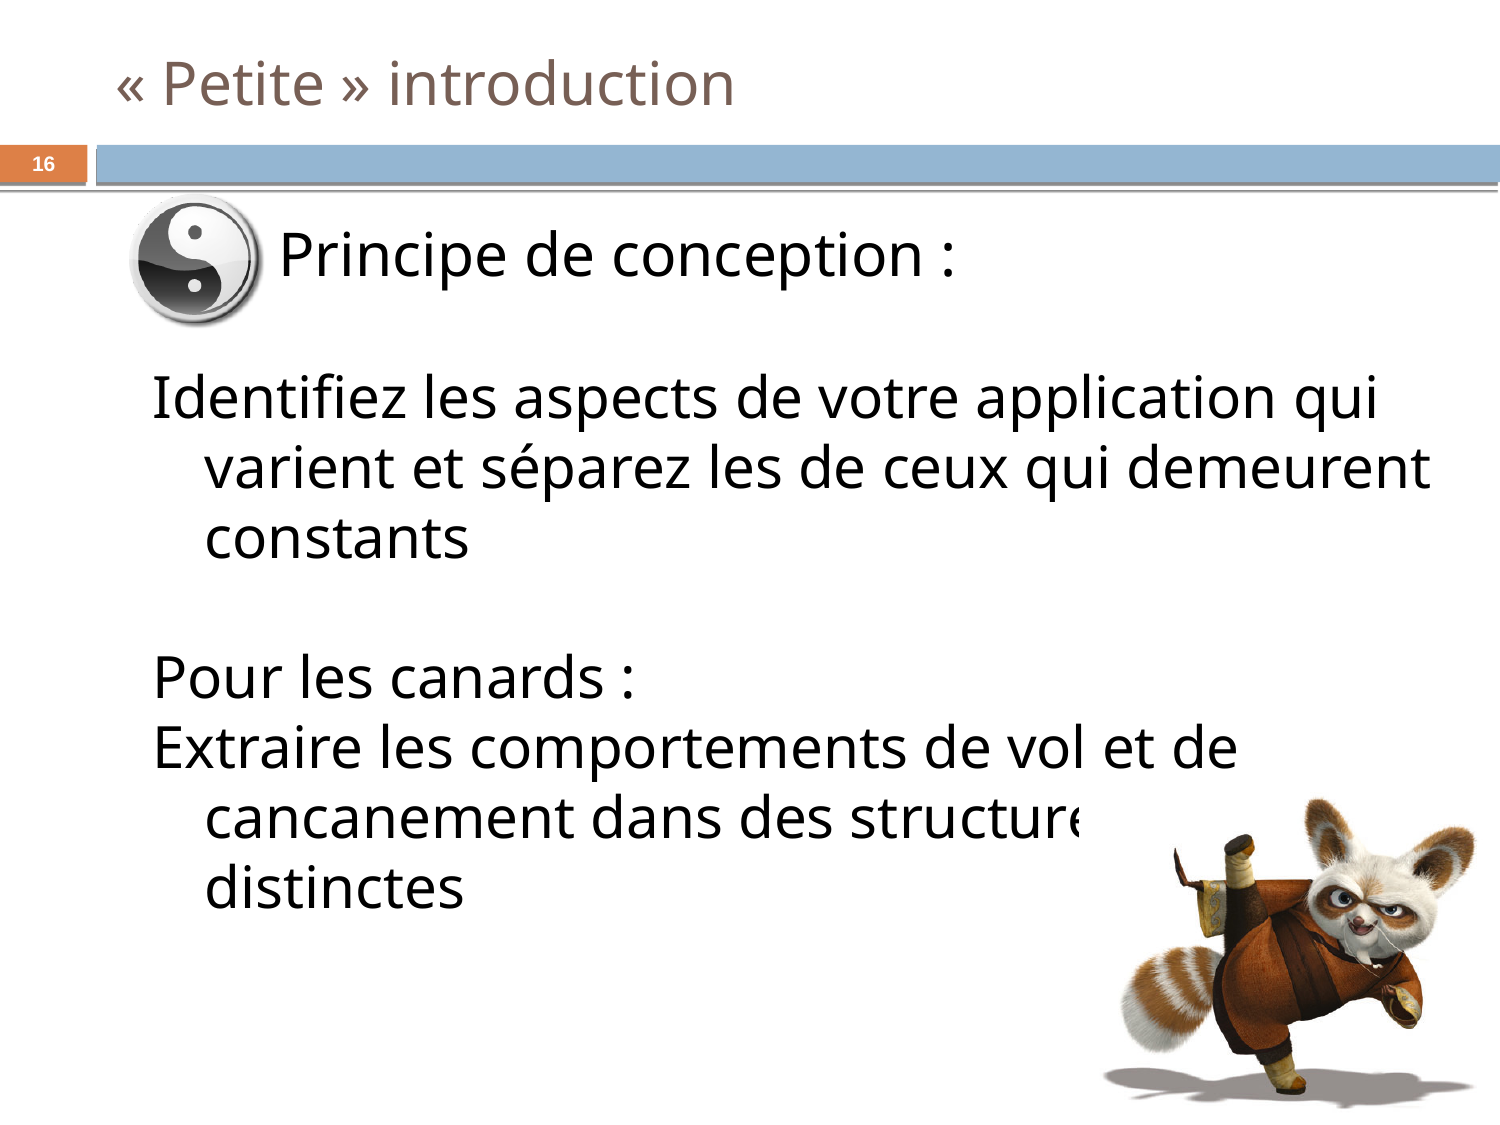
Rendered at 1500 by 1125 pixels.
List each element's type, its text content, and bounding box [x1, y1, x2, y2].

slide_number <numéro> [0, 143, 88, 184]
picture [118, 182, 269, 333]
list Principe de conception : Identifiez les aspects de votre application qui varient et séparez les de ceux qui demeurent constants Pour les canards : Extraire les comportements de vol et de cancanement dans des structures de classes distinctes [137, 208, 1471, 1071]
title « Petite » introduction [100, 37, 1438, 126]
picture [1079, 779, 1500, 1125]
